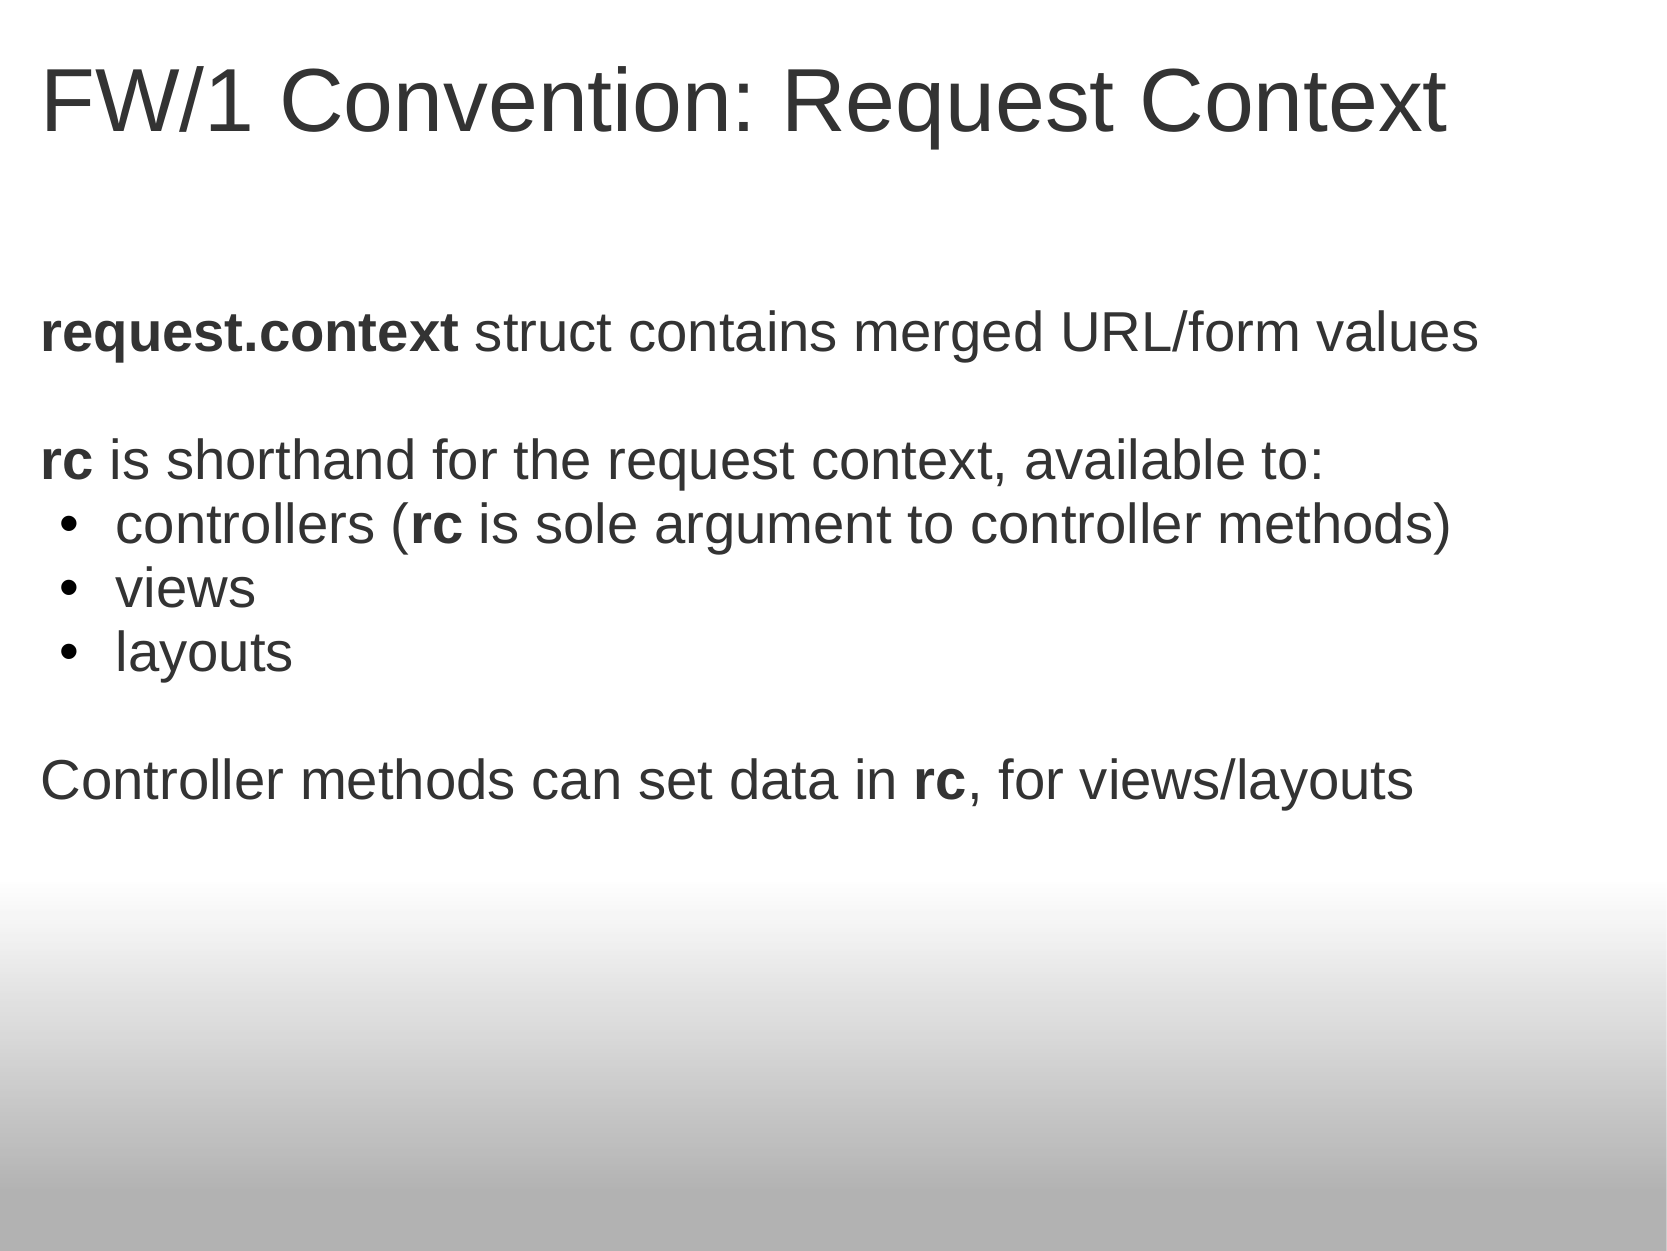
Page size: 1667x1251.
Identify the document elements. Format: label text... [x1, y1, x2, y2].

title FW/1 Convention: Request Context [40, 50, 1627, 201]
picture [0, 0, 1667, 1251]
list request.context struct contains merged URL/form values rc is shorthand for the request context, available to: controllers (rc is sole argument to controller methods) views layouts Controller methods can set data in rc, for views/layouts [40, 300, 1627, 1201]
